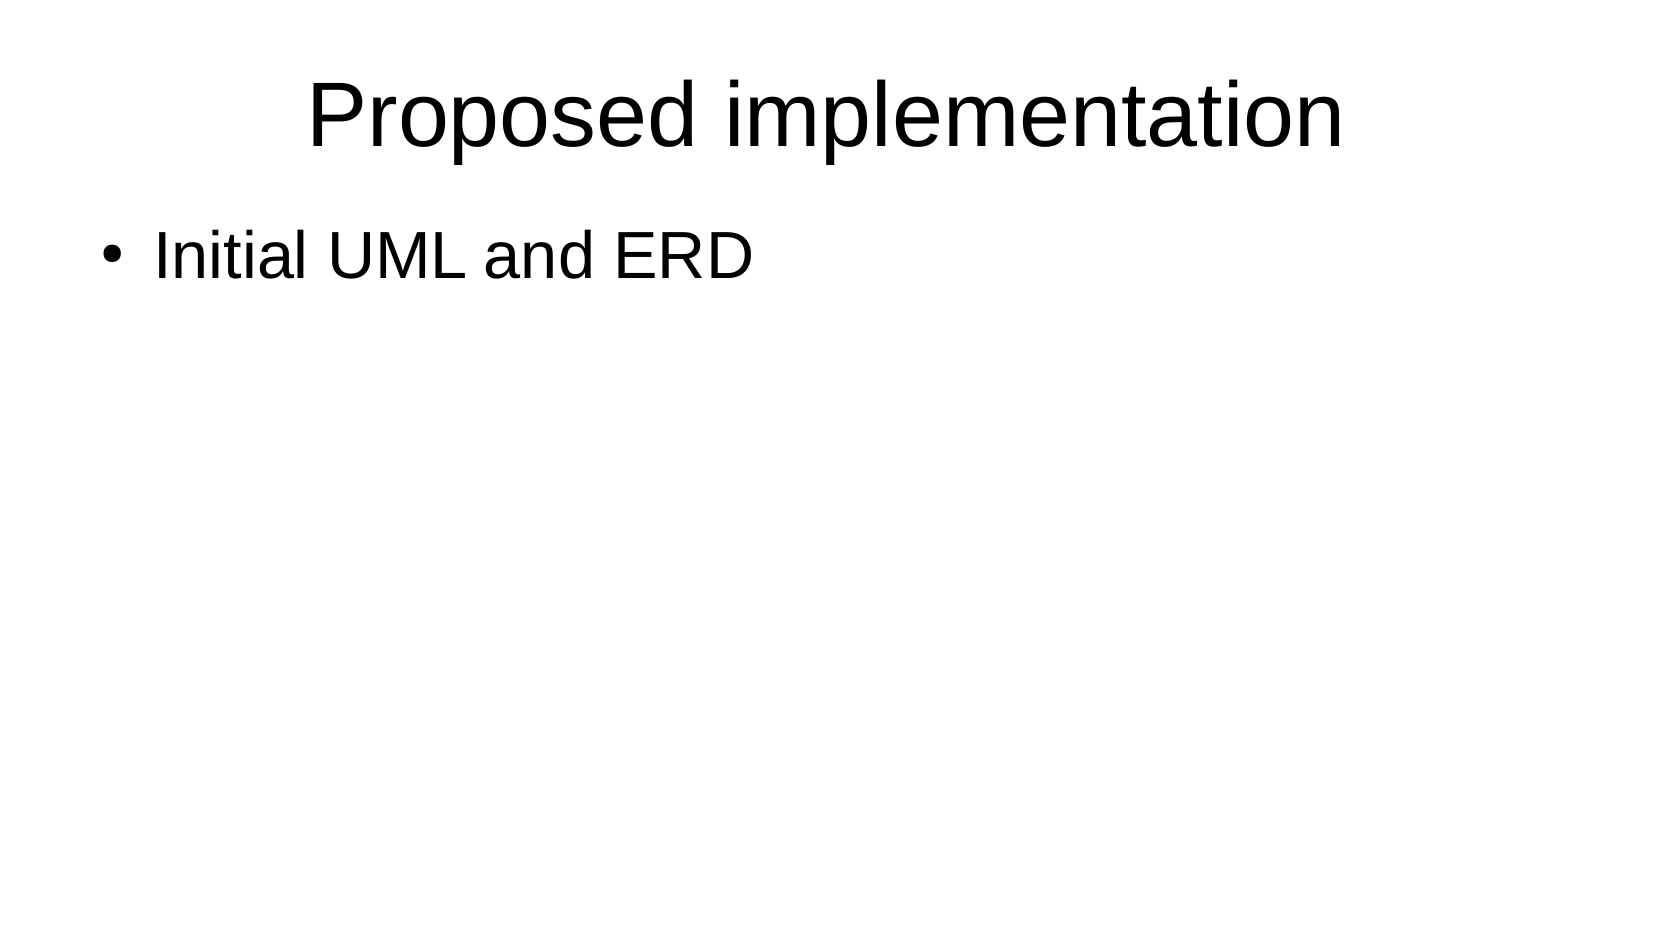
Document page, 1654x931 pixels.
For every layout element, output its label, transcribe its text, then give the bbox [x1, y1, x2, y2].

list Initial UML and ERD [82, 217, 1571, 758]
title Proposed implementation [82, 37, 1571, 193]
